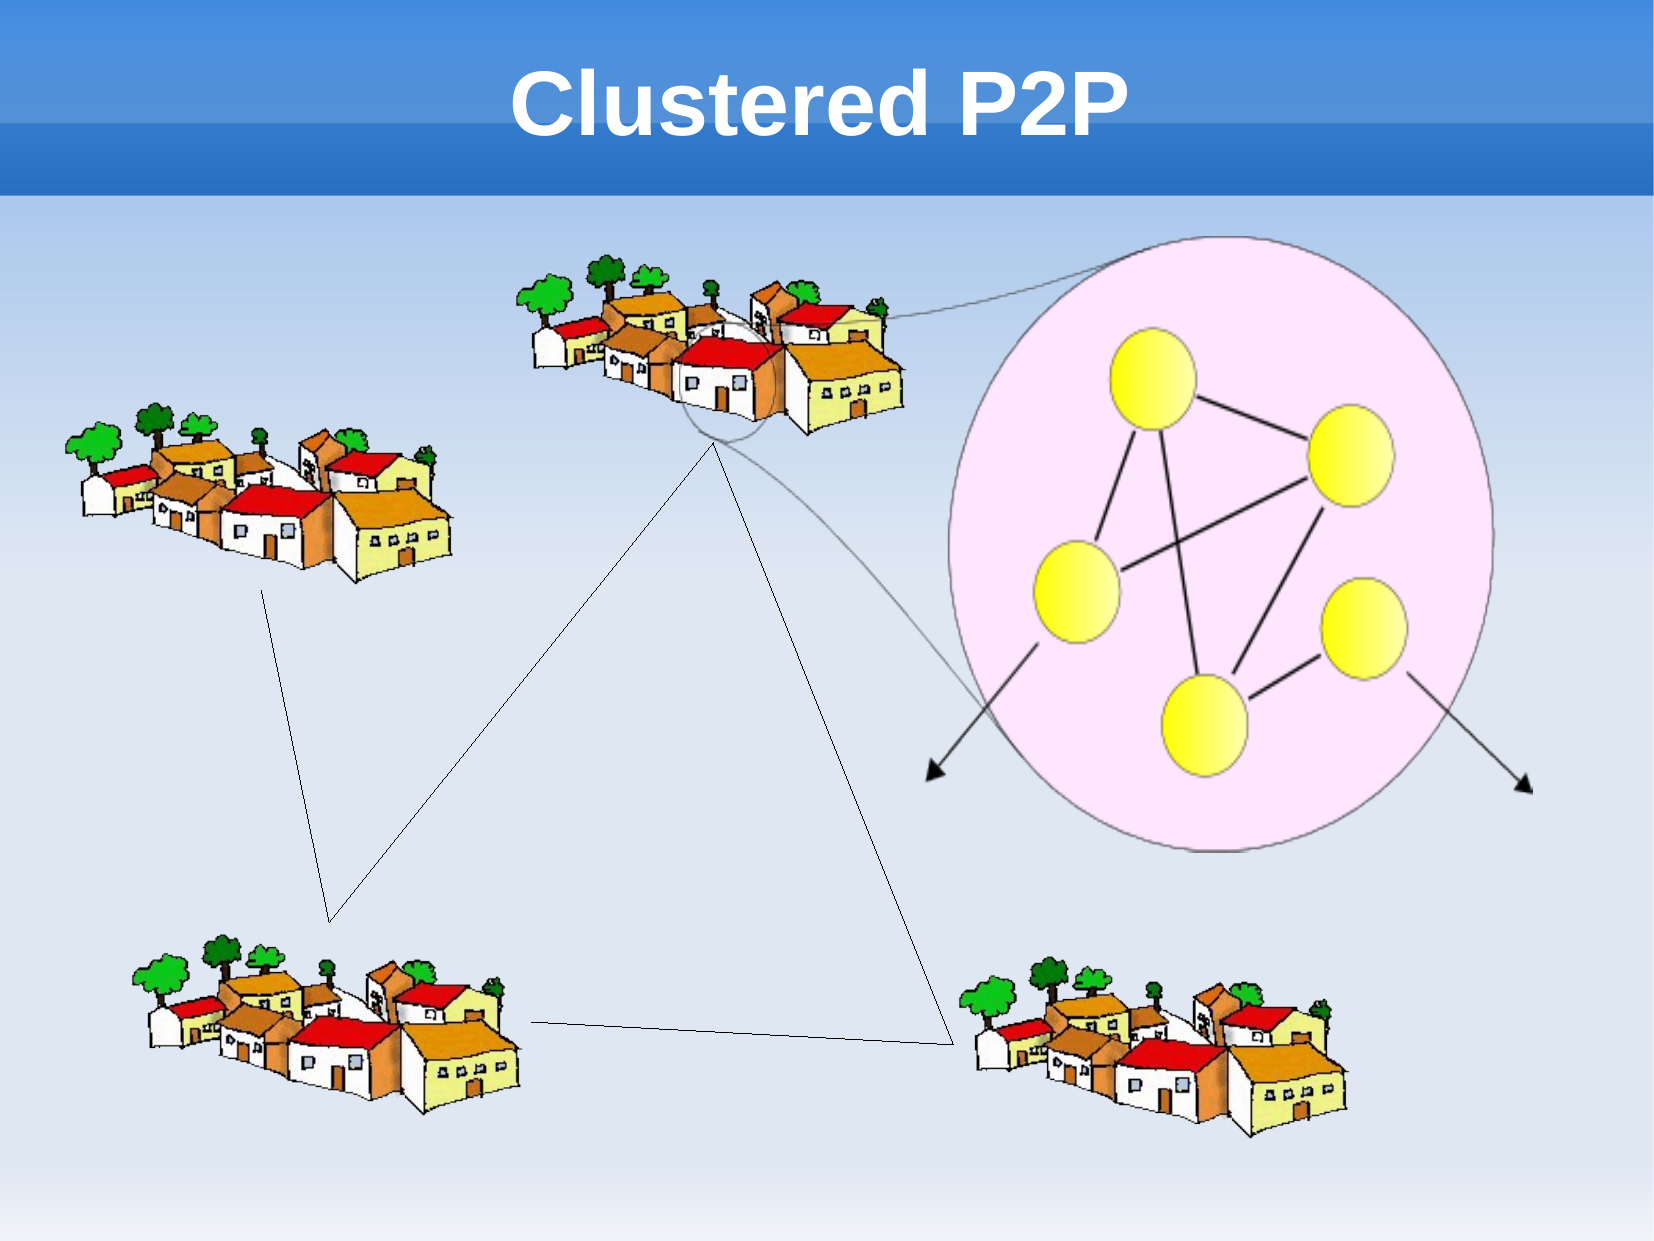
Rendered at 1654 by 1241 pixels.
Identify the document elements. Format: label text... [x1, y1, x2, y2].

title Clustered P2P [76, 0, 1565, 208]
picture [0, 0, 1654, 1241]
